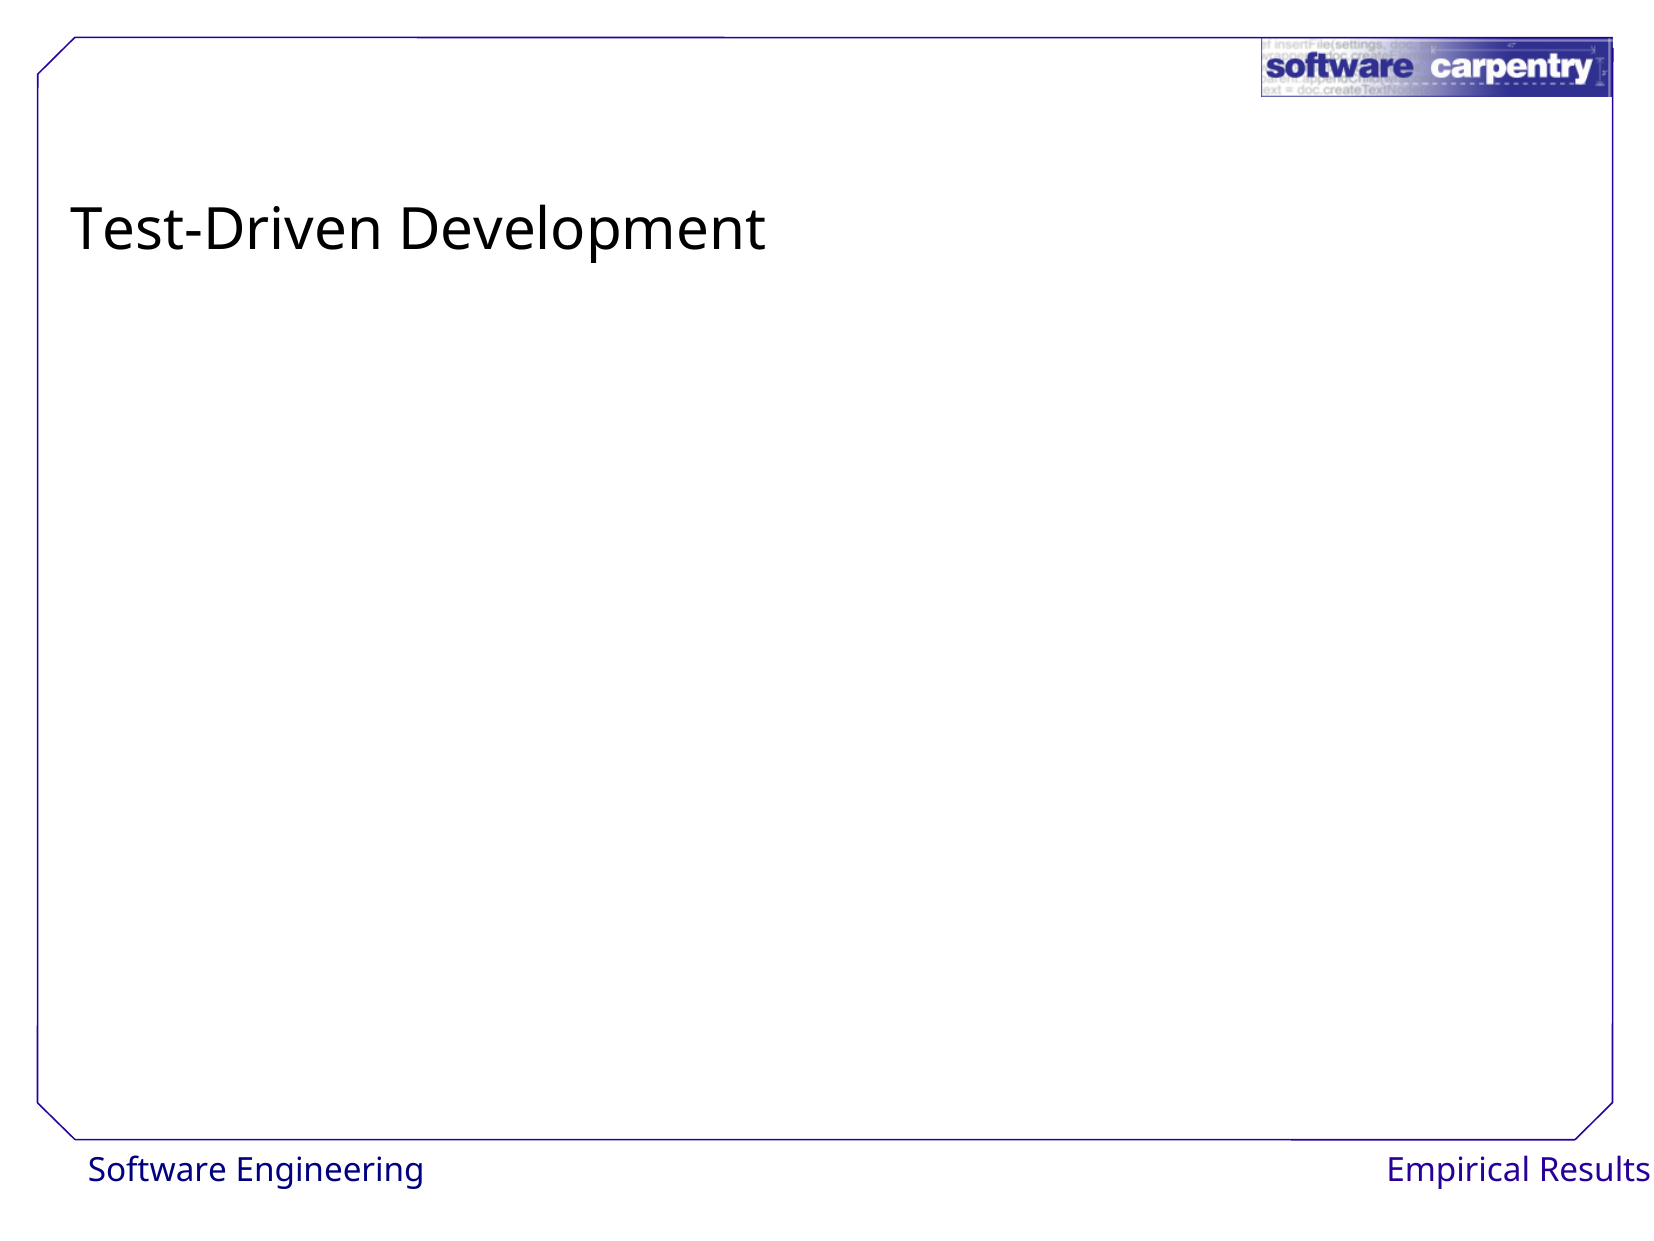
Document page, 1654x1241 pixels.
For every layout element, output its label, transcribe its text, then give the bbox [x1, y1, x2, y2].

text_box Test-Driven Development [55, 148, 932, 270]
picture [1261, 39, 1613, 97]
